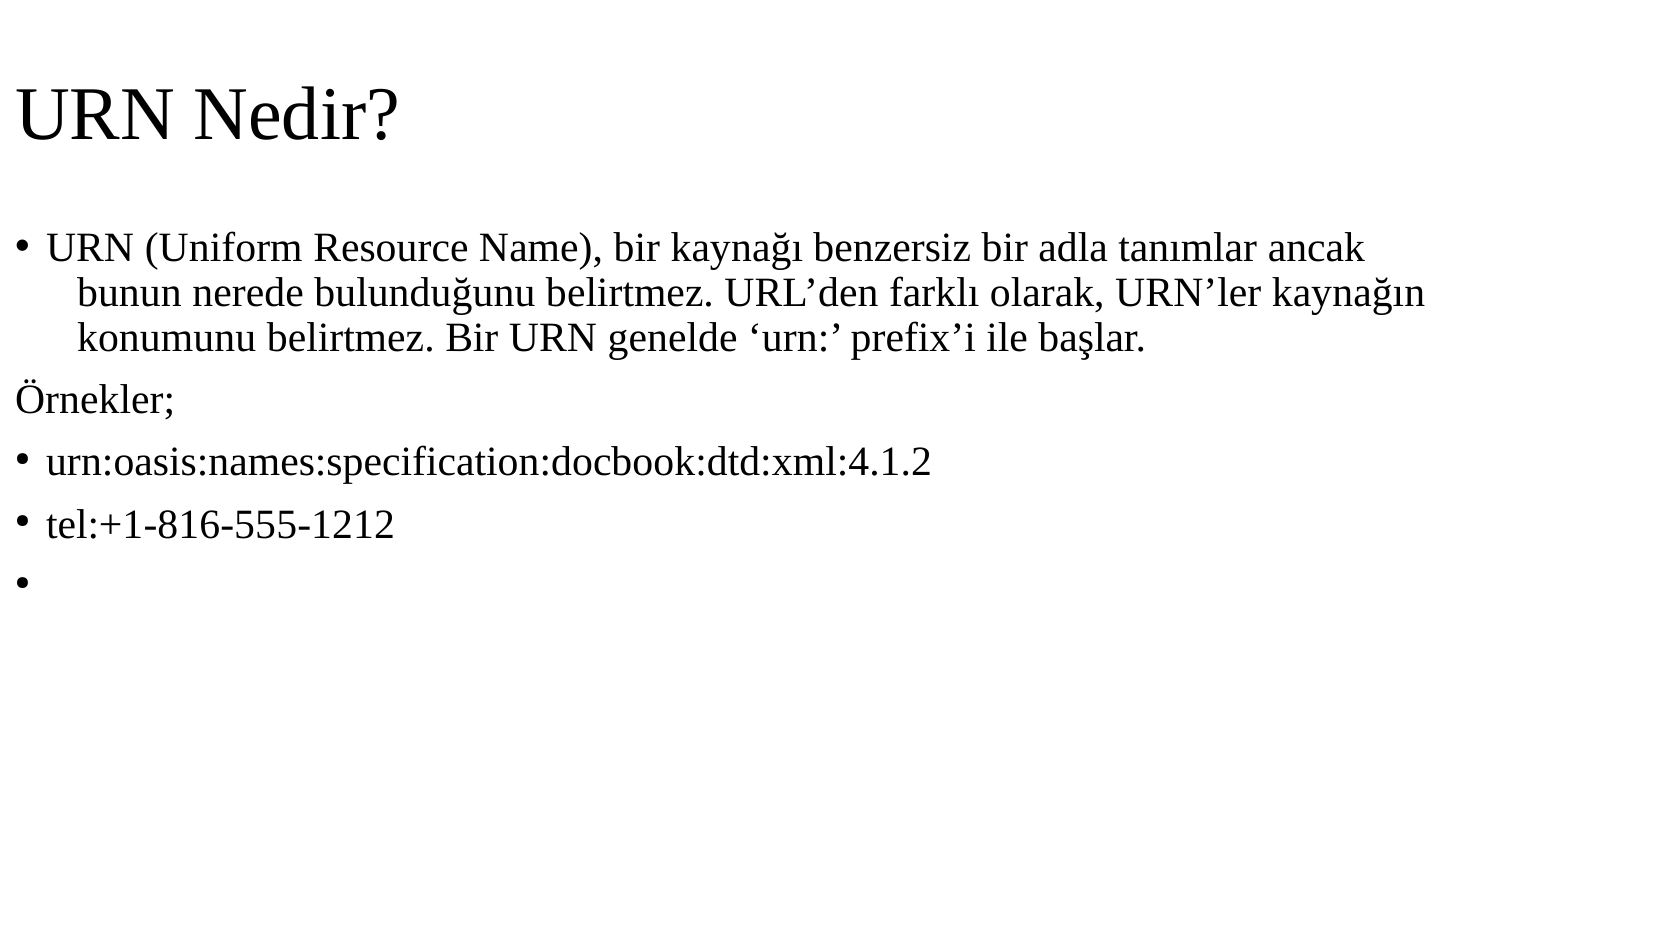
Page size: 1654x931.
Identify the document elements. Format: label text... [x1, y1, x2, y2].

list URN (Uniform Resource Name), bir kaynağı benzersiz bir adla tanımlar ancak bunun nerede bulunduğunu belirtmez. URL’den farklı olarak, URN’ler kaynağın konumunu belirtmez. Bir URN genelde ‘urn:’ prefix’i ile başlar. Örnekler; urn:oasis:names:specification:docbook:dtd:xml:4.1.2 tel:+1-816-555-1212 [0, 217, 1489, 758]
title URN Nedir? [0, 36, 1489, 193]
